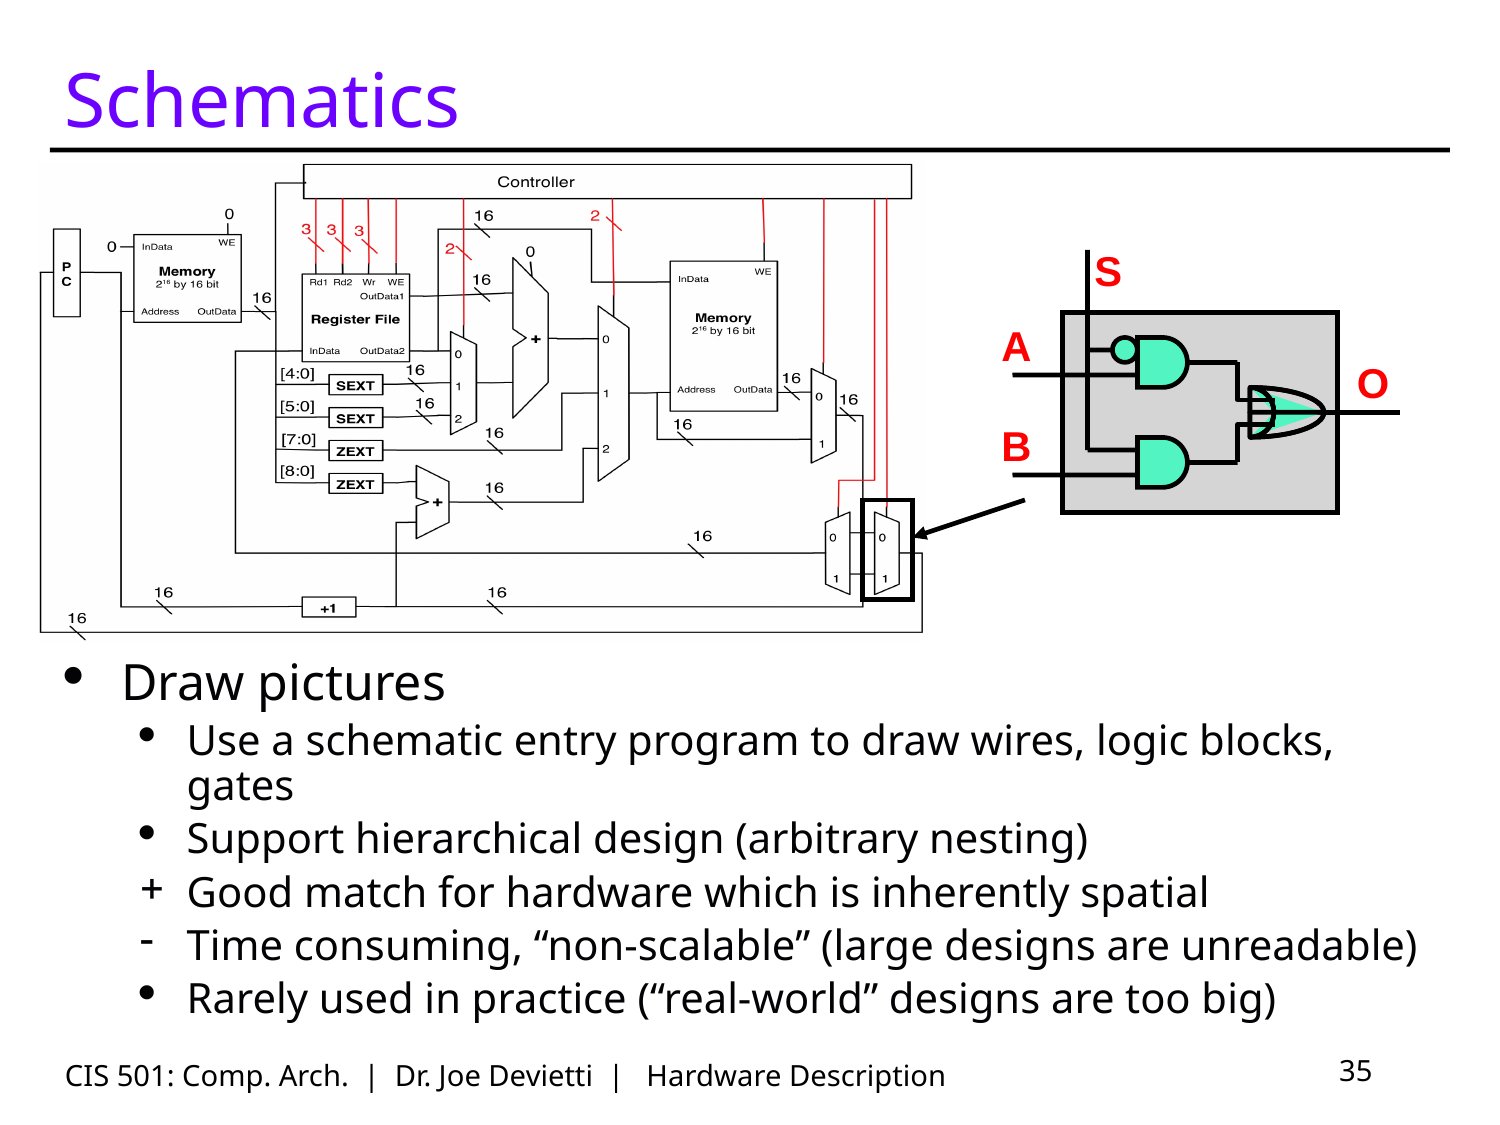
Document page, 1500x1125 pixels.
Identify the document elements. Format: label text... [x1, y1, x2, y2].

text_box [1062, 312, 1085, 372]
text_box CIS 501: Comp. Arch. | Dr. Joe Devietti | Hardware Description [49, 1050, 988, 1100]
text_box S [1079, 237, 1138, 303]
picture [865, 502, 910, 597]
text_box O [1342, 349, 1405, 415]
text_box B [986, 412, 1047, 478]
text_box [1062, 312, 1338, 513]
text_box <number> [1074, 1050, 1388, 1100]
text_box Draw pictures Use a schematic entry program to draw wires, logic blocks, gates Support hierarchical design (arbitrary nesting) Good match for hardware which is inherently spatial Time consuming, “non-scalable” (large designs are unreadable) Rarely used in practice (“real-world” designs are too big) [49, 649, 1450, 1050]
picture [37, 162, 925, 642]
text_box Schematics [49, 37, 1375, 150]
text_box A [986, 312, 1047, 378]
